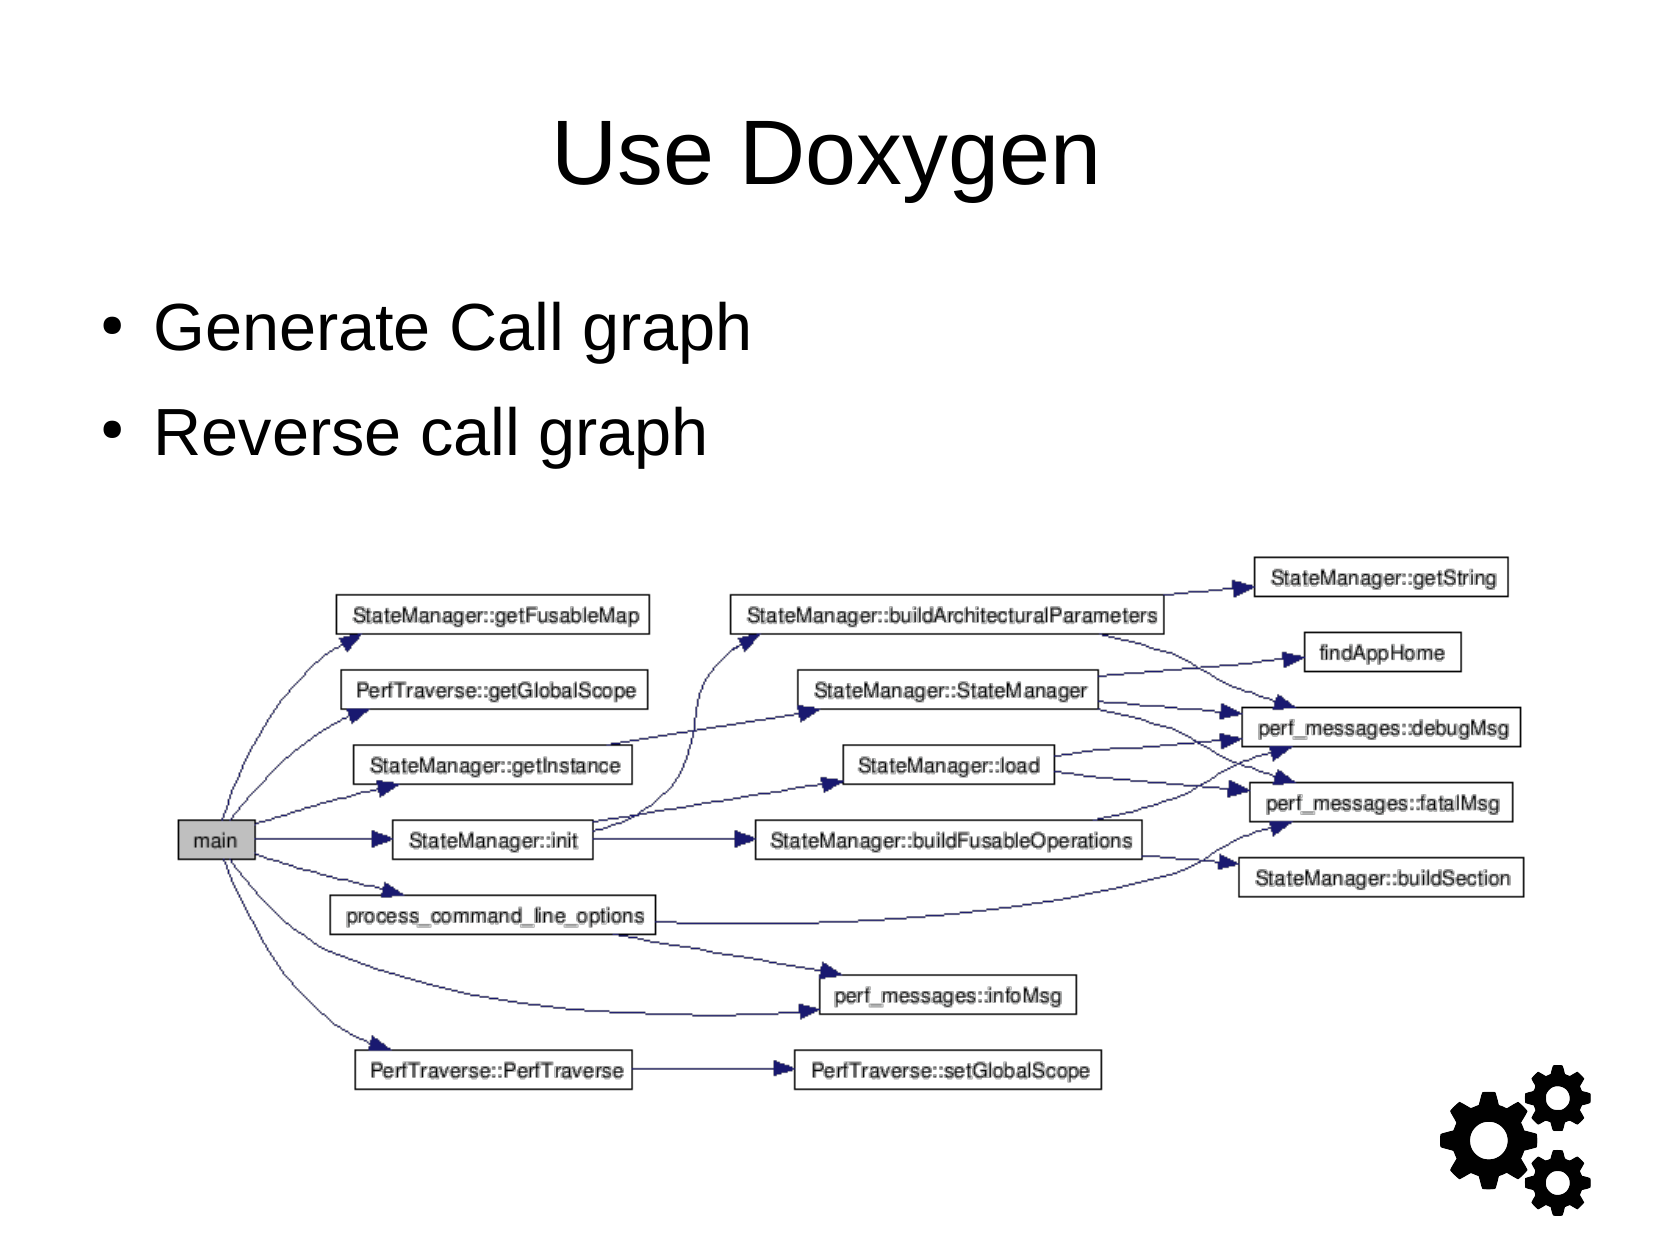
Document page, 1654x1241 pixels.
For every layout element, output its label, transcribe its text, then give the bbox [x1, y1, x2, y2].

picture [167, 549, 1591, 1216]
title Use Doxygen [82, 49, 1571, 257]
list Generate Call graph Reverse call graph [82, 290, 1571, 1010]
